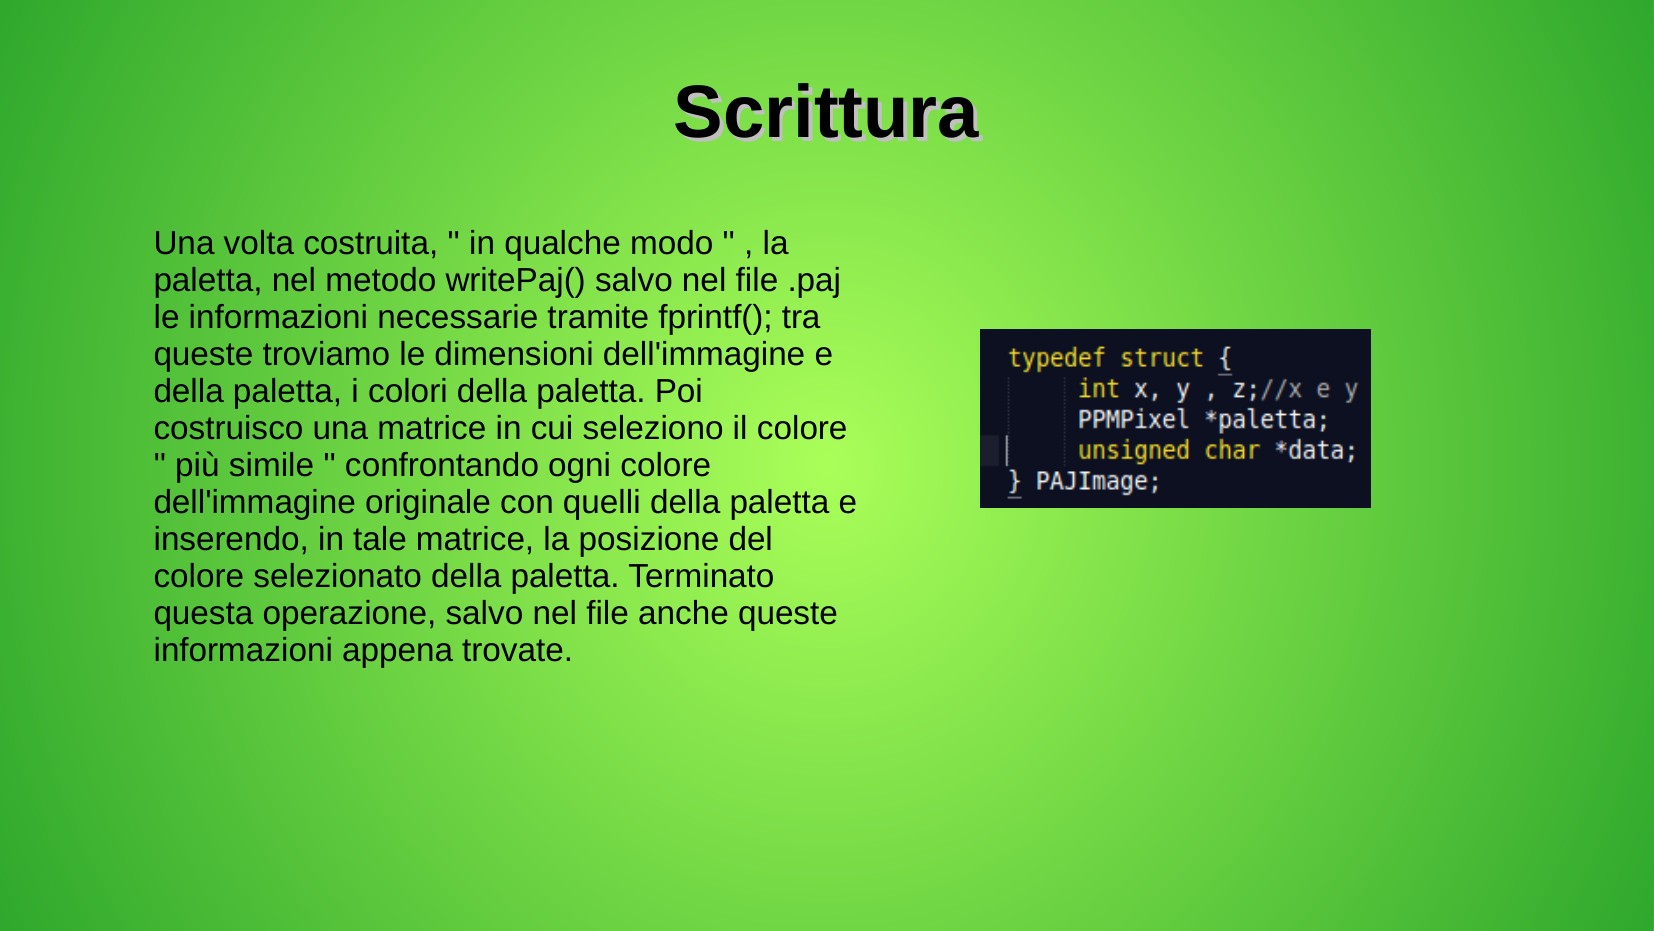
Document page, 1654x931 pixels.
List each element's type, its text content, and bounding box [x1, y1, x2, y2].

title Scrittura [82, 35, 1571, 189]
list Una volta costruita, '' in qualche modo '' , la paletta, nel metodo writePaj() salvo nel file .paj le informazioni necessarie tramite fprintf(); tra queste troviamo le dimensioni dell'immagine e della paletta, i colori della paletta. Poi costruisco una matrice in cui seleziono il colore '' più simile '' confrontando ogni colore dell'immagine originale con quelli della paletta e inserendo, in tale matrice, la posizione del colore selezionato della paletta. Terminato questa operazione, salvo nel file anche queste informazioni appena trovate. [82, 224, 863, 764]
picture [980, 329, 1371, 508]
